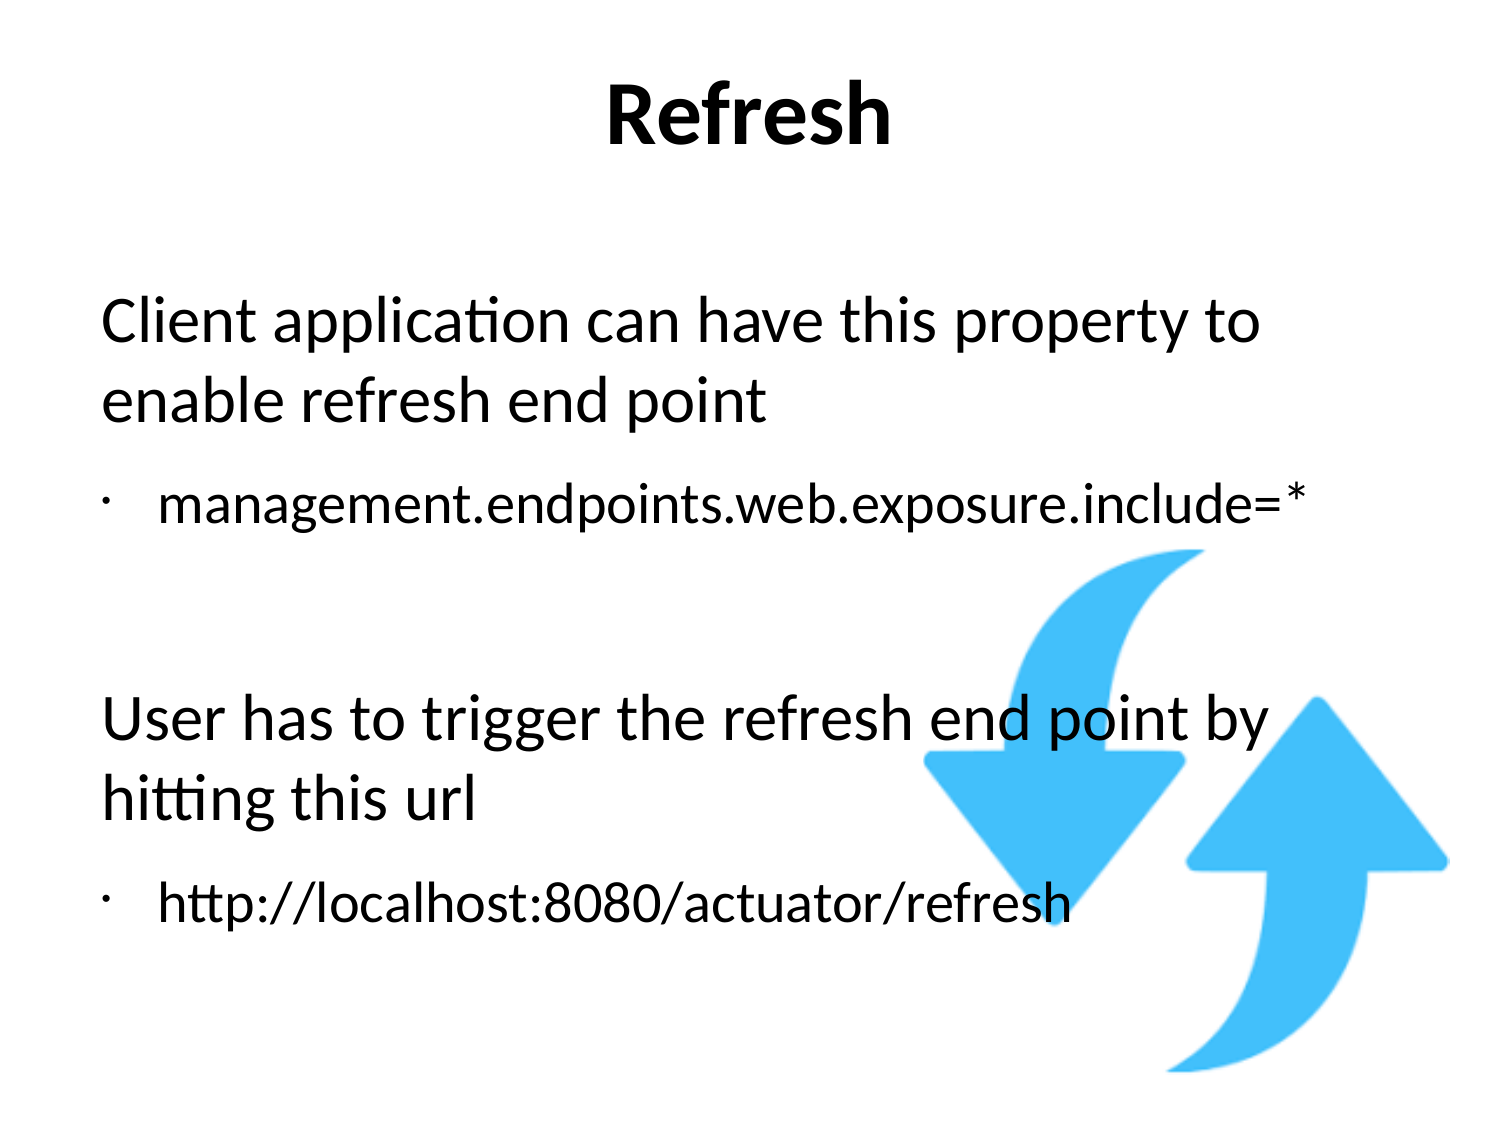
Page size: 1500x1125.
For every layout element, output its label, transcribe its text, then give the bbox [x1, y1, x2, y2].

list Client application can have this property to enable refresh end point management.endpoints.web.exposure.include=* User has to trigger the refresh end point by hitting this url http://localhost:8080/actuator/refresh [86, 268, 1437, 1011]
picture [923, 548, 1450, 1075]
title Refresh [75, 45, 1425, 233]
